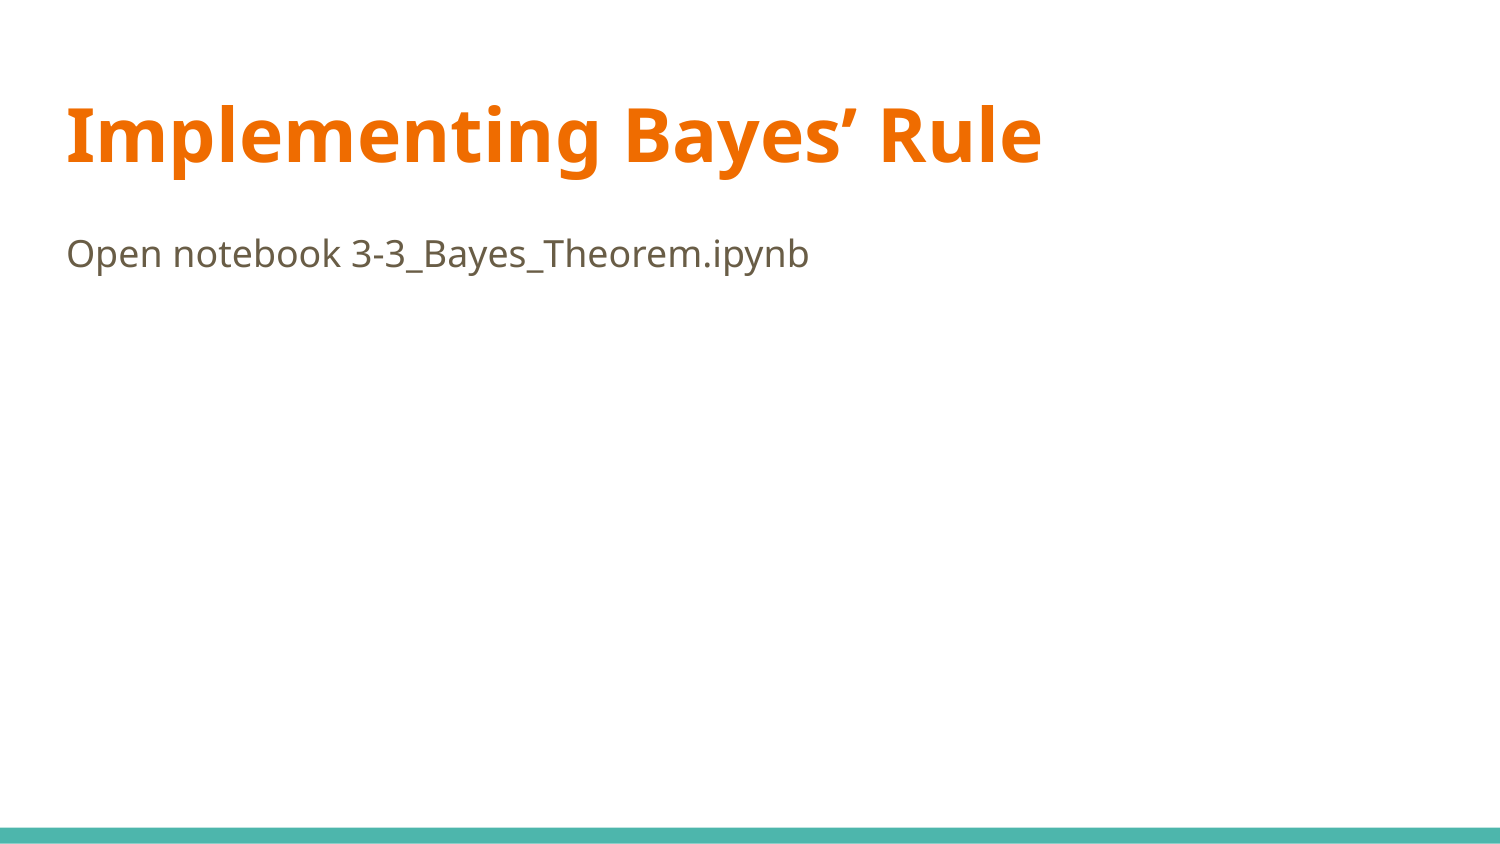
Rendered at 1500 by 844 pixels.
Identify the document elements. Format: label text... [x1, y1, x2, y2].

title Implementing Bayes’ Rule [51, 72, 1449, 189]
list Open notebook 3-3_Bayes_Theorem.ipynb [51, 207, 1449, 750]
